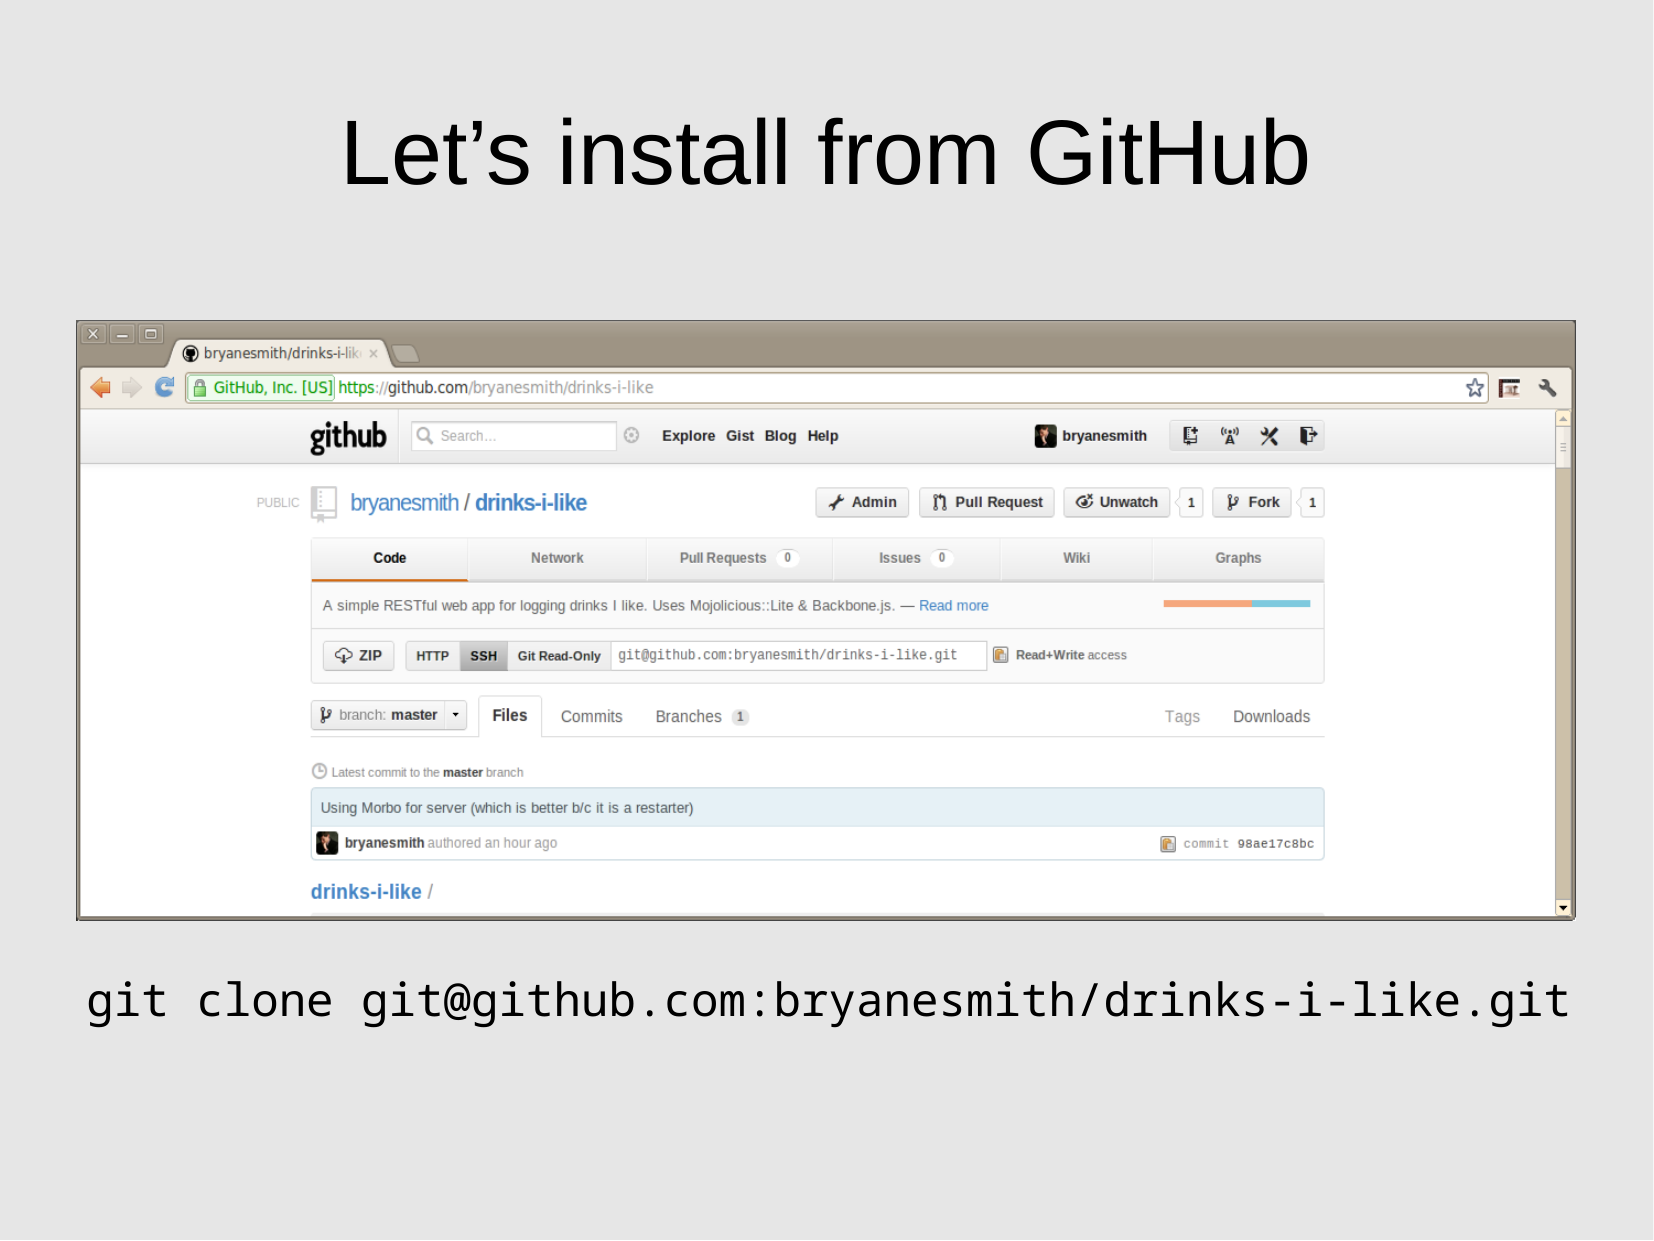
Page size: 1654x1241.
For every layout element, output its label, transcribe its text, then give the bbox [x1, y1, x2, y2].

title Let’s install from GitHub [82, 56, 1571, 250]
subtitle git clone git@github.com:bryanesmith/drinks-i-like.git [82, 941, 1576, 1057]
picture [76, 320, 1576, 921]
